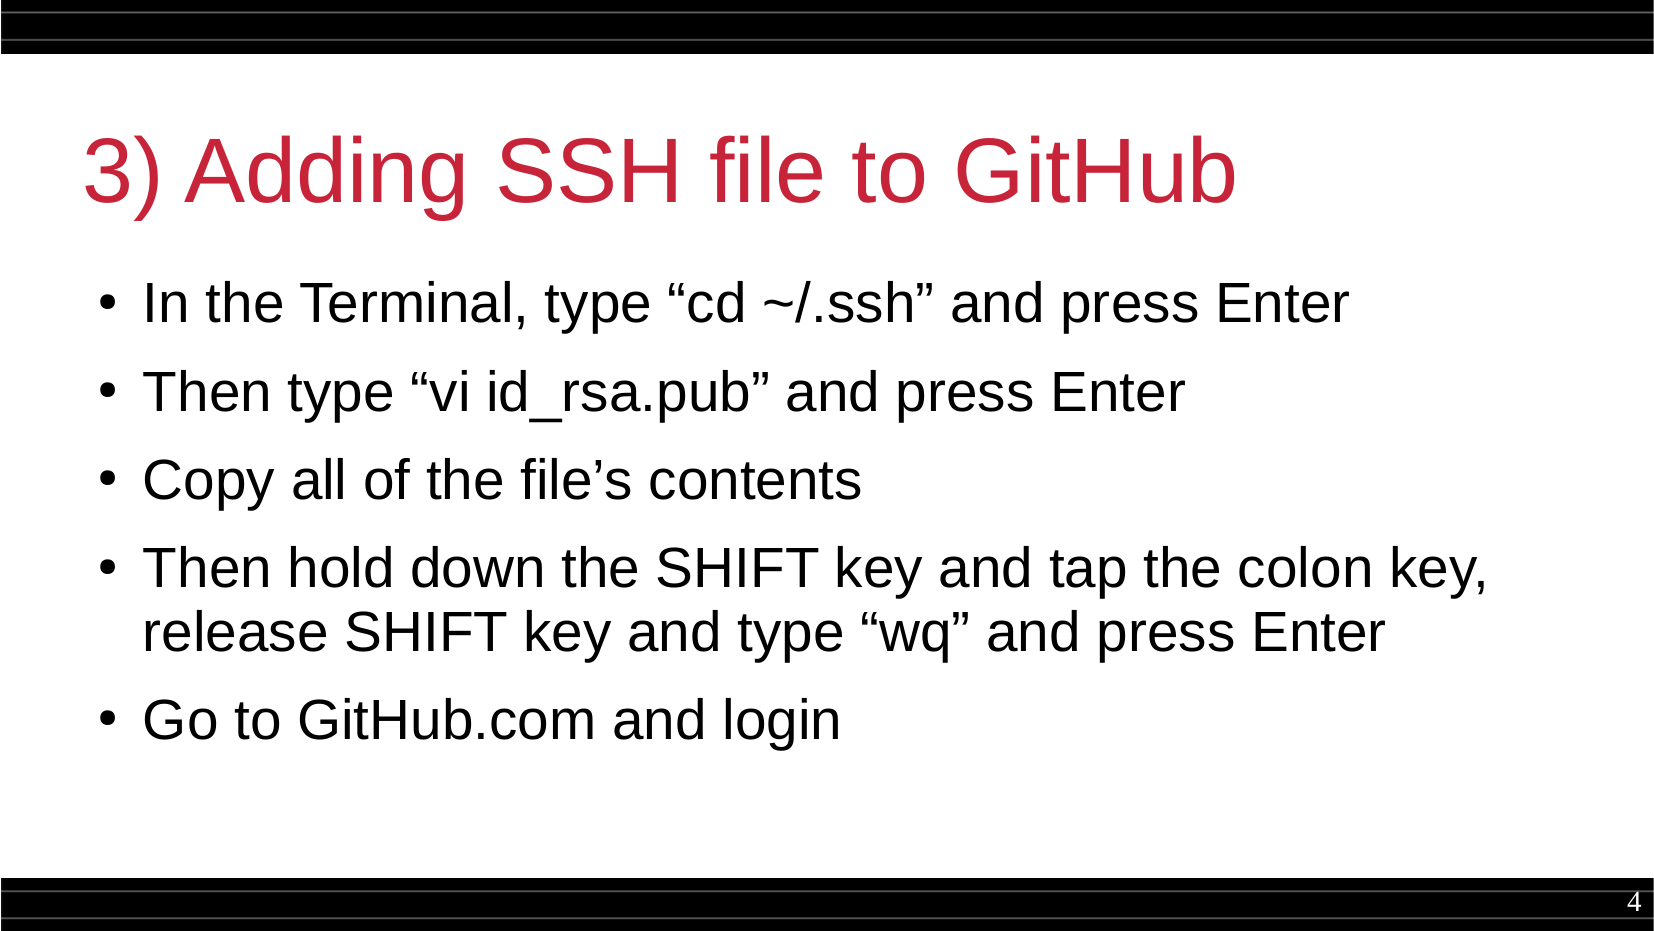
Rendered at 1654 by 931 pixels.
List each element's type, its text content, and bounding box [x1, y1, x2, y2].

title 3) Adding SSH file to GitHub [82, 92, 1571, 249]
picture [1, 878, 1654, 931]
list In the Terminal, type “cd ~/.ssh” and press Enter Then type “vi id_rsa.pub” and press Enter Copy all of the file’s contents Then hold down the SHIFT key and tap the colon key, release SHIFT key and type “wq” and press Enter Go to GitHub.com and login [82, 271, 1571, 758]
picture [1, 0, 1654, 54]
